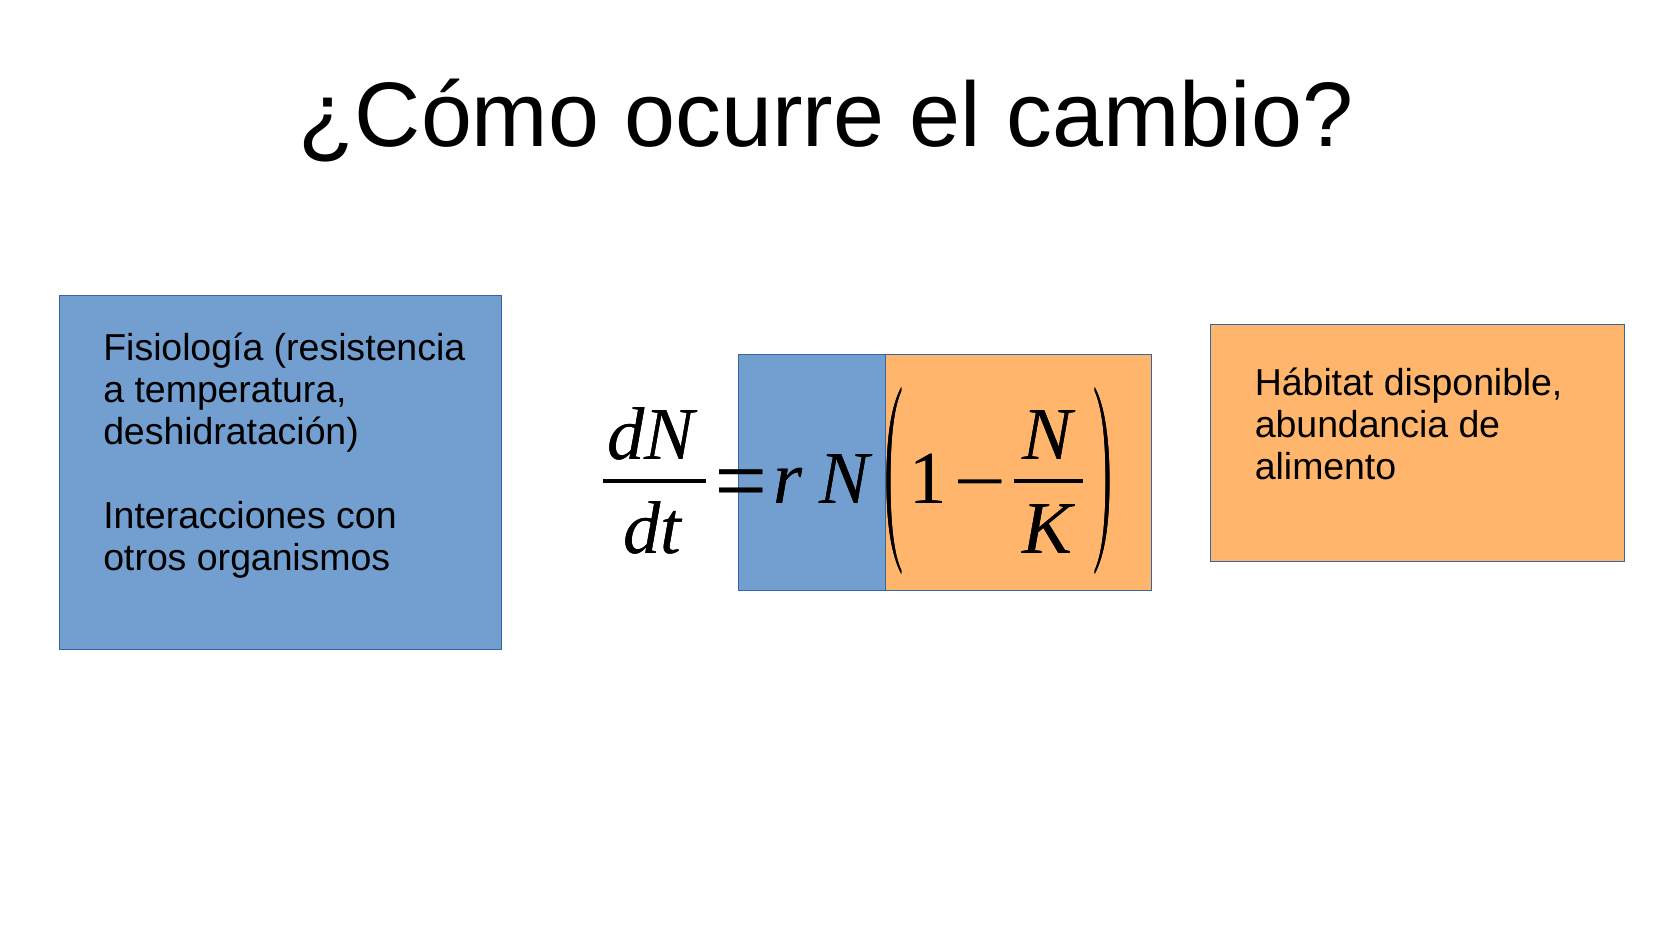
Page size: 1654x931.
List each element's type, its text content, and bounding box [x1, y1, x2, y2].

text_box [59, 295, 502, 650]
text_box Hábitat disponible, abundancia de alimento [1240, 354, 1595, 621]
text_box [738, 354, 1152, 591]
text_box [1210, 324, 1625, 562]
text_box Fisiología (resistencia a temperatura, deshidratación) Interacciones con otros organismos [88, 319, 502, 586]
title ¿Cómo ocurre el cambio? [82, 37, 1571, 193]
chart [593, 383, 1123, 580]
